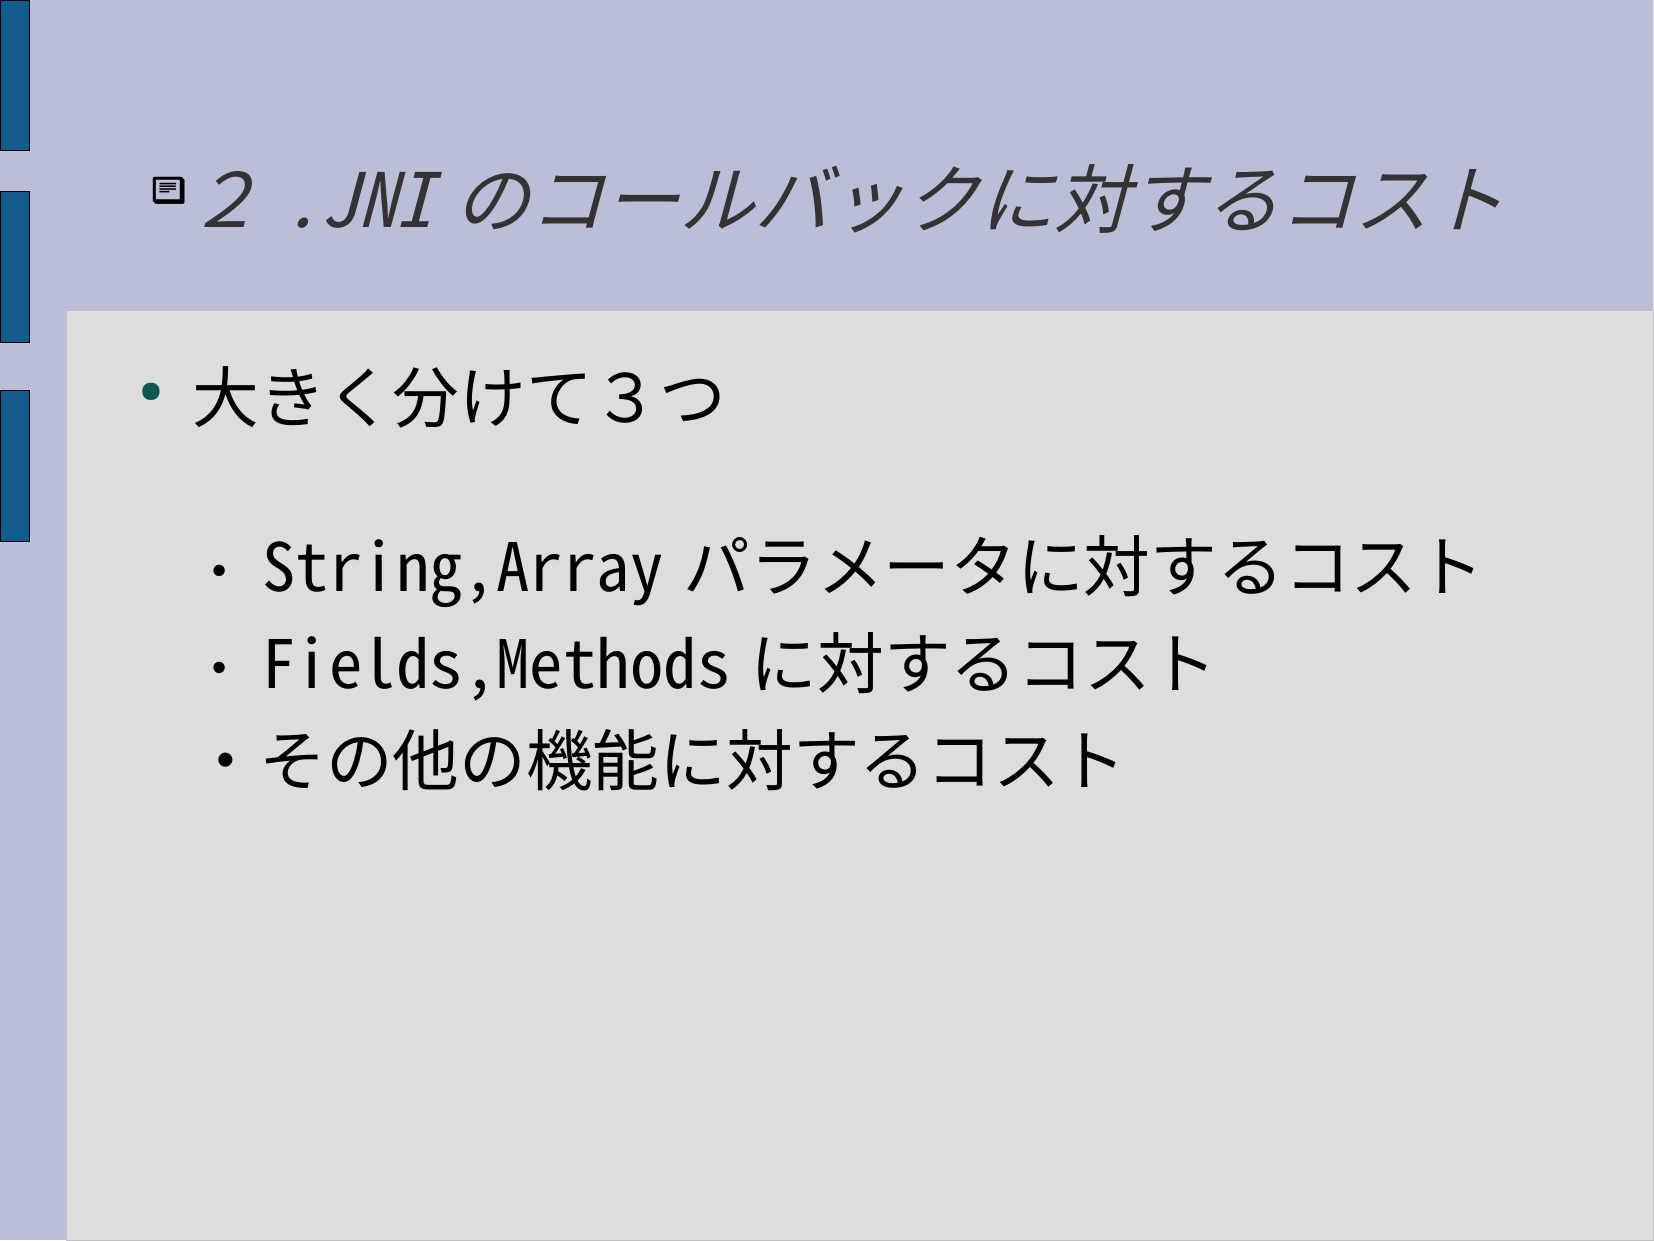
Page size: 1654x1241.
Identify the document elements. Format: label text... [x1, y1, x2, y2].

list 大きく分けて３つ ・String,Arrayパラメータに対するコスト ・Fields,Methodsに対するコスト ・その他の機能に対するコスト [121, 344, 1534, 1127]
title ２.JNIのコールバックに対するコスト [121, 91, 1534, 299]
